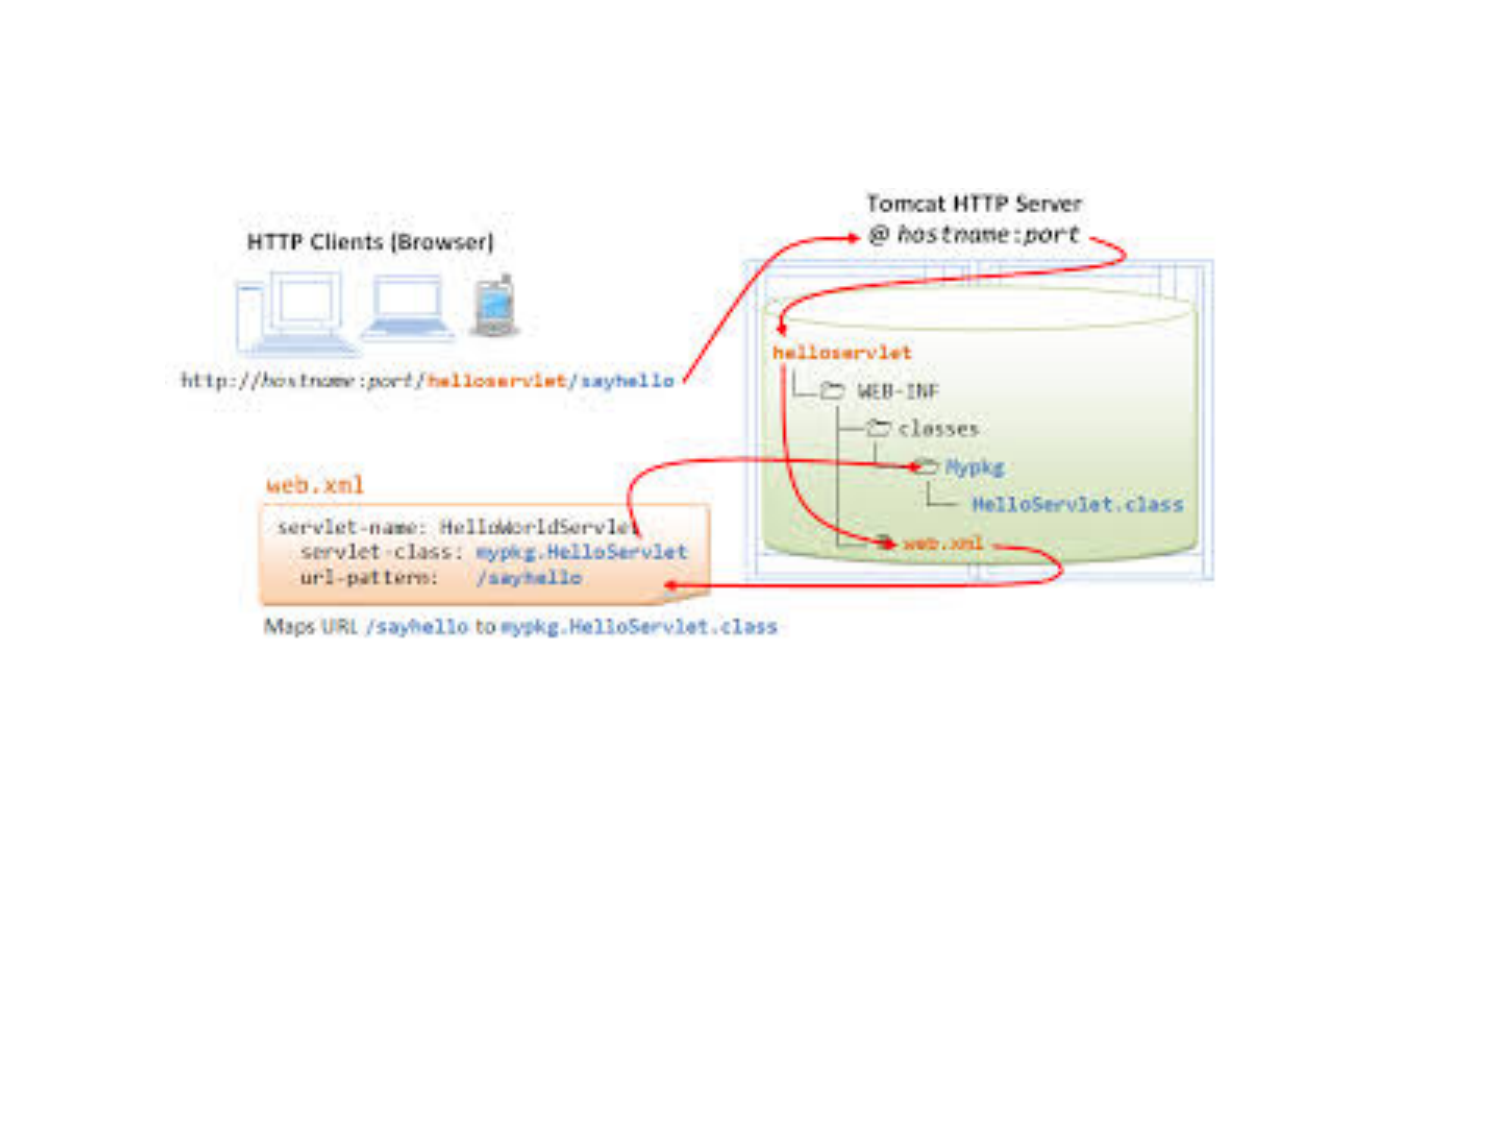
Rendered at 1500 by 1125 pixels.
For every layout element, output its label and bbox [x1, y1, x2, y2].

picture [165, 188, 1231, 651]
